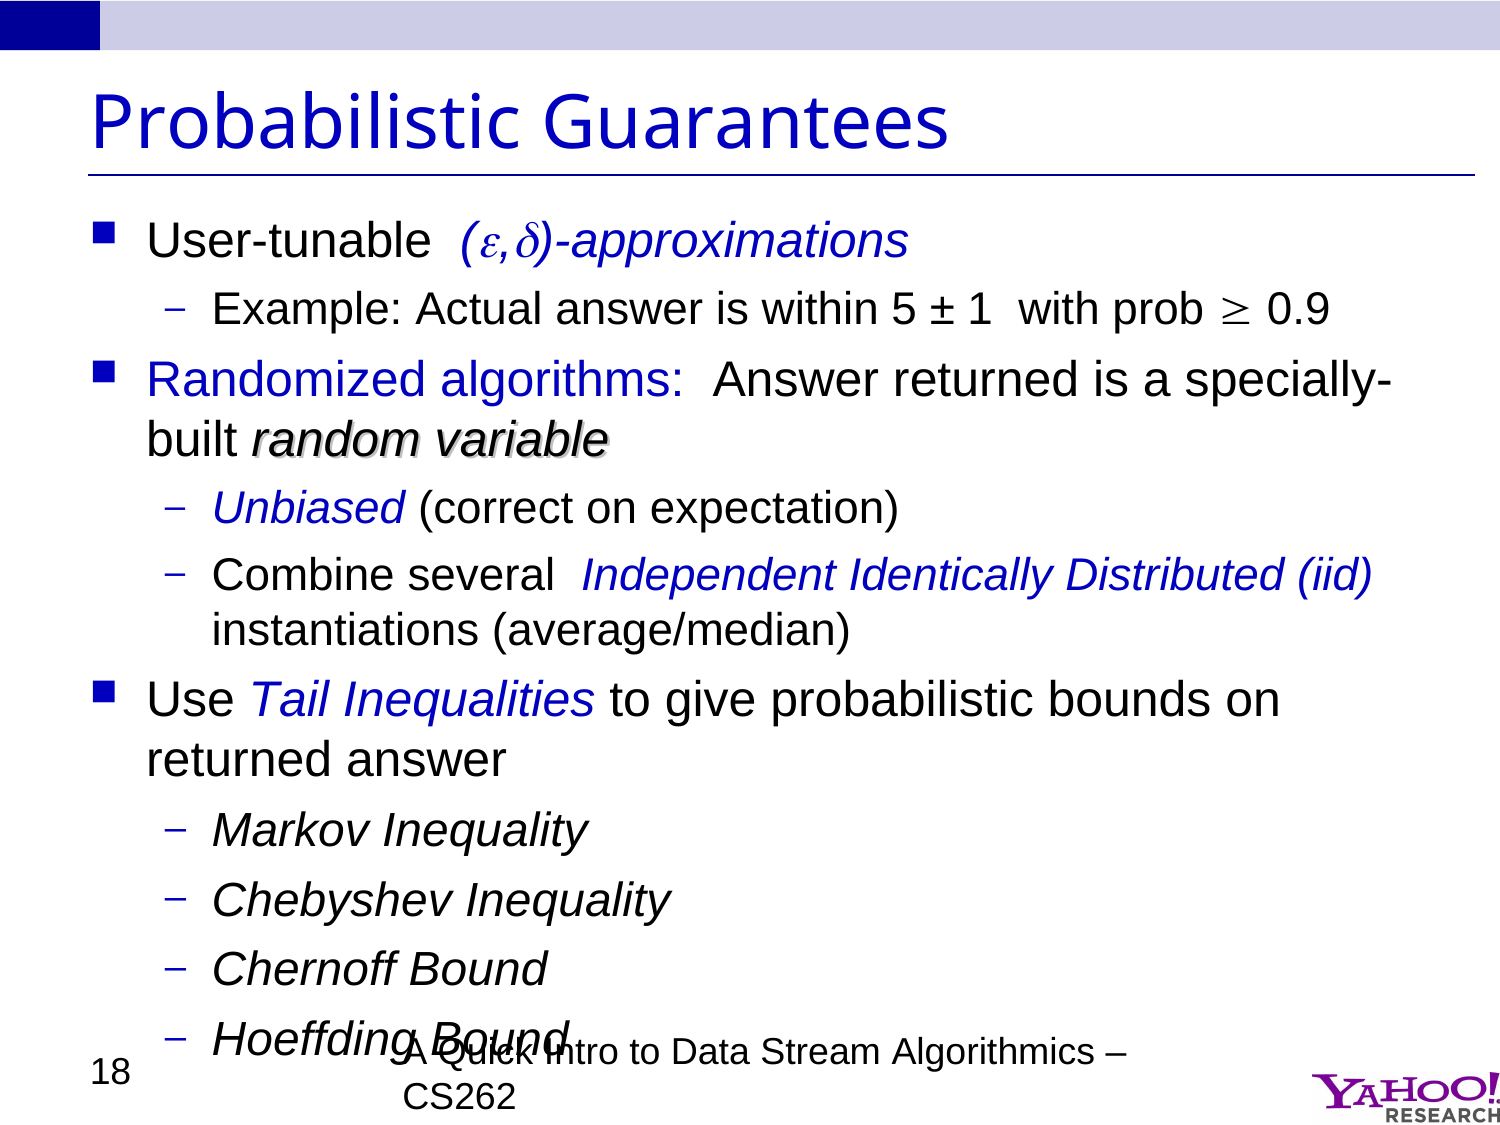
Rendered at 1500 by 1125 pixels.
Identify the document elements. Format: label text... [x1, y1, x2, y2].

list User-tunable (,)-approximations Example: Actual answer is within 5 ± 1 with prob  0.9 Randomized algorithms: Answer returned is a specially-built random variable Unbiased (correct on expectation) Combine several Independent Identically Distributed (iid) instantiations (average/median) Use Tail Inequalities to give probabilistic bounds on returned answer Markov Inequality Chebyshev Inequality Chernoff Bound Hoeffding Bound [75, 200, 1426, 1125]
title Probabilistic Guarantees [75, 50, 1338, 188]
picture [1426, 1072, 1500, 1125]
